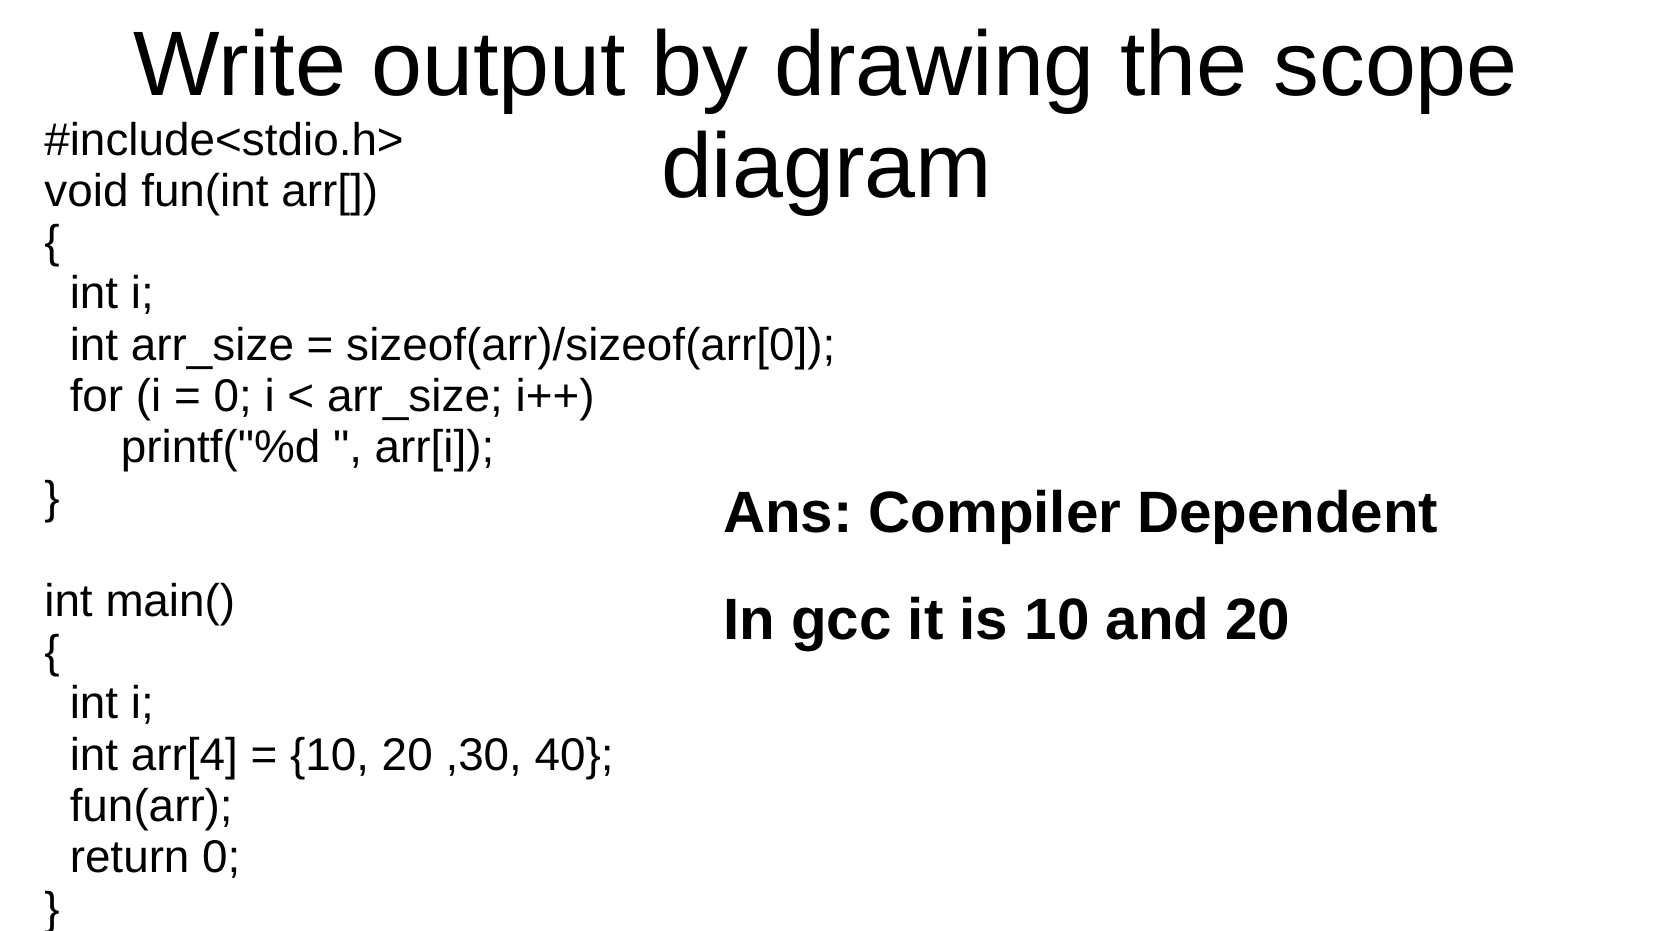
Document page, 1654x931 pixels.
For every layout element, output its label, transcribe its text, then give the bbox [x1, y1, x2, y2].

title Write output by drawing the scope diagram [82, 12, 1571, 218]
text_box Ans: Compiler Dependent In gcc it is 10 and 20 [708, 472, 1595, 768]
text_box #include<stdio.h> void fun(int arr[]) { int i; int arr_size = sizeof(arr)/sizeof(arr[0]); for (i = 0; i < arr_size; i++) printf("%d ", arr[i]); } int main() { int i; int arr[4] = {10, 20 ,30, 40}; fun(arr); return 0; } [29, 106, 916, 931]
